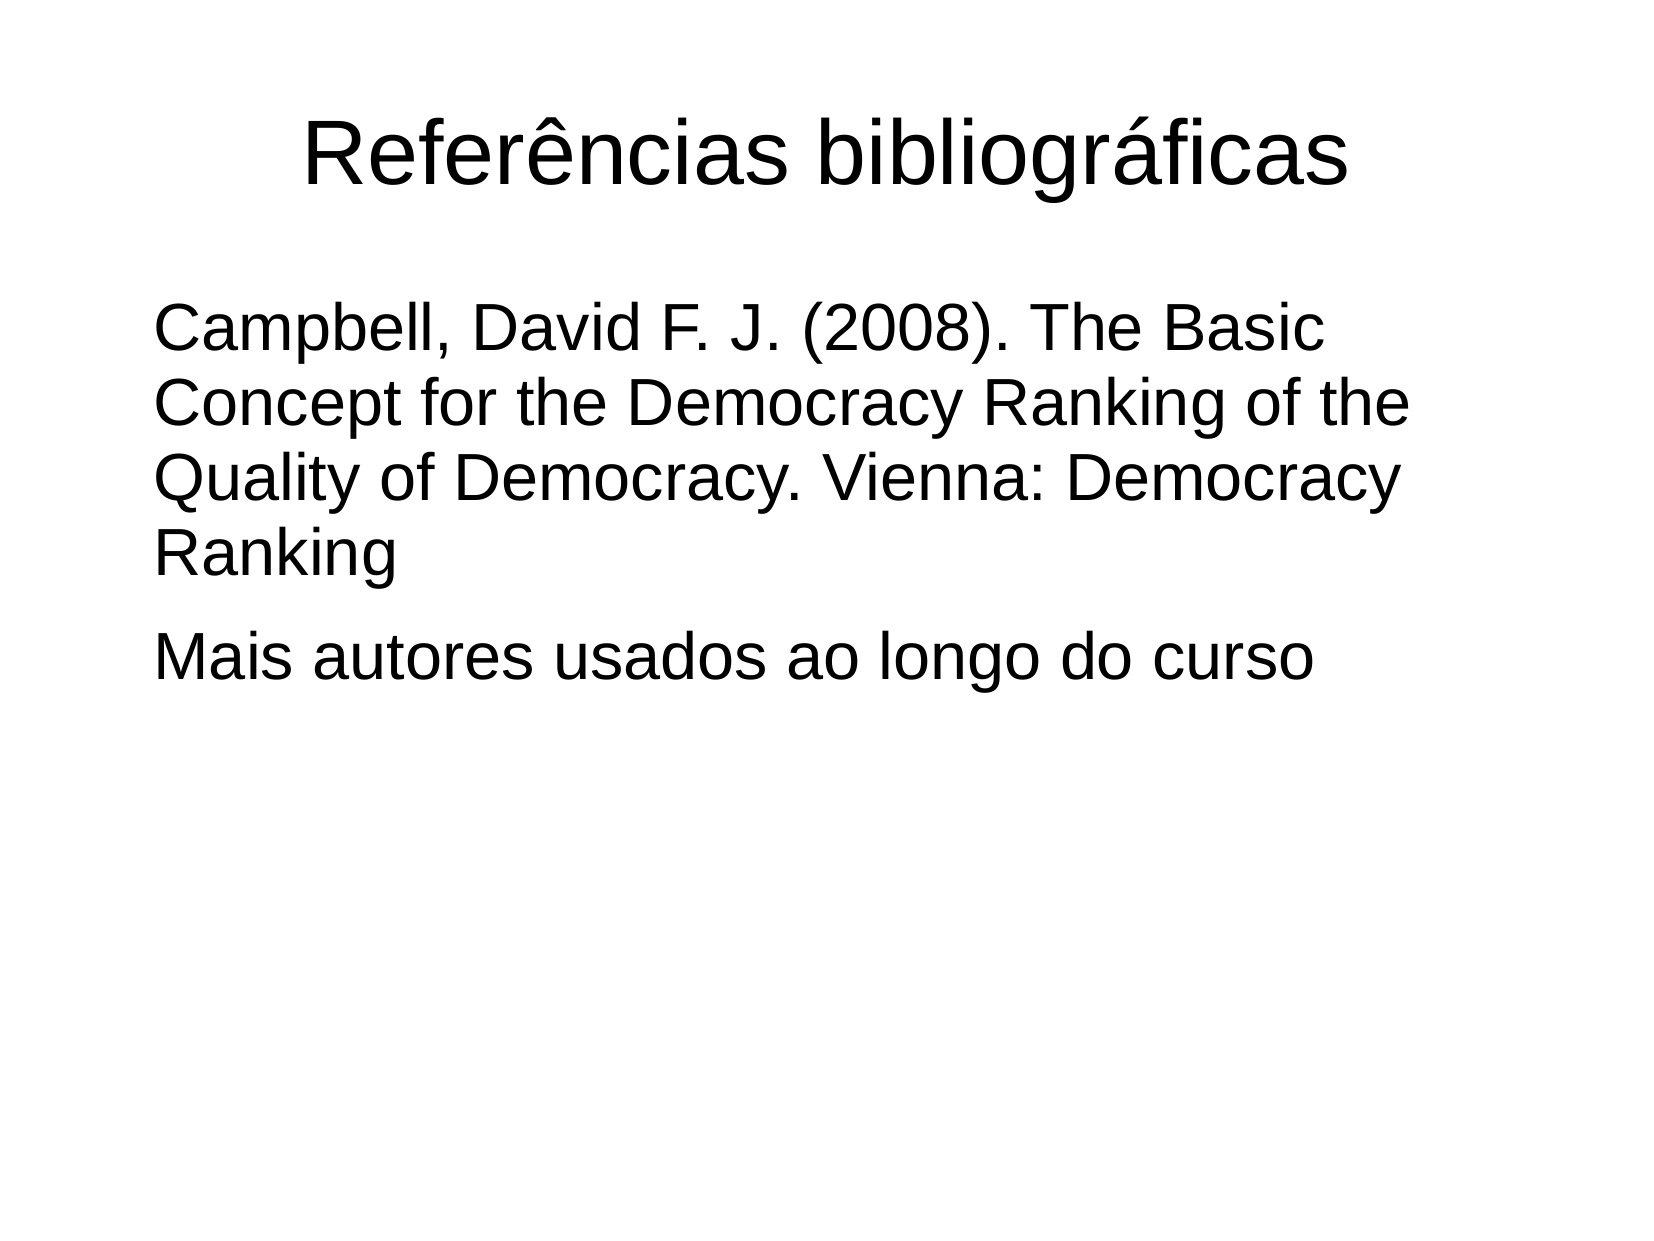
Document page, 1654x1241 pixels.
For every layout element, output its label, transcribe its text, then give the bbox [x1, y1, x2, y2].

list Campbell, David F. J. (2008). The Basic Concept for the Democracy Ranking of the Quality of Democracy. Vienna: Democracy Ranking Mais autores usados ao longo do curso [82, 290, 1571, 1010]
title Referências bibliográficas [82, 49, 1571, 257]
